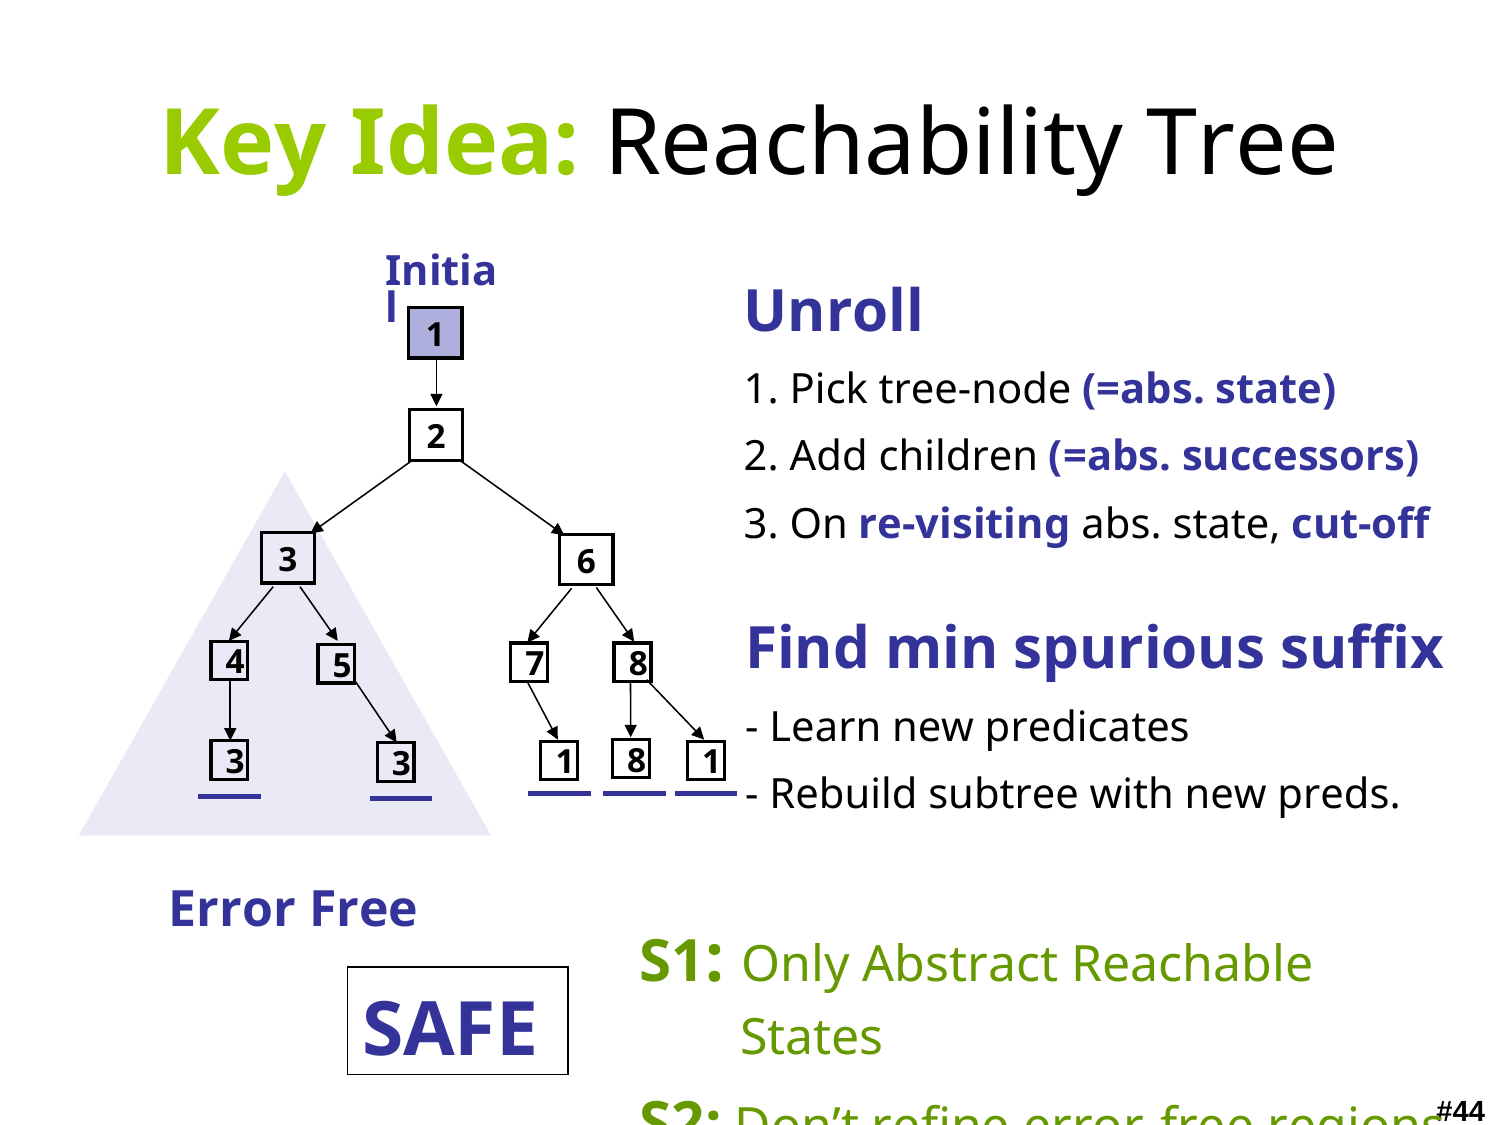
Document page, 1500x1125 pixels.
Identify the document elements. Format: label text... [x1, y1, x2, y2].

text_box 4 [210, 641, 248, 680]
text_box 1 [540, 741, 578, 780]
text_box 3 [377, 742, 415, 782]
text_box 5 [317, 644, 355, 684]
text_box 8 [614, 642, 652, 682]
text_box 6 [559, 534, 613, 585]
text_box 7 [510, 642, 548, 682]
text_box Error Free [154, 865, 475, 943]
text_box Find min spurious suffix - Learn new predicates - Rebuild subtree with new preds. [730, 598, 1466, 902]
text_box 3 [261, 532, 315, 584]
title Key Idea: Reachability Tree [24, 45, 1476, 233]
text_box 2 [409, 409, 463, 461]
text_box 1 [687, 741, 725, 780]
text_box SAFE [347, 967, 569, 1075]
text_box 3 [210, 740, 248, 780]
text_box Unroll 1. Pick tree-node (=abs. state) 2. Add children (=abs. successors) 3. On re-visiting abs. state, cut-off [728, 261, 1465, 580]
text_box 8 [612, 739, 650, 778]
text_box 1 [408, 338, 462, 359]
text_box [78, 471, 492, 836]
text_box Initial [370, 248, 513, 338]
text_box S1: Only Abstract Reachable States S2: Don’t refine error-free regions [625, 902, 1484, 1113]
